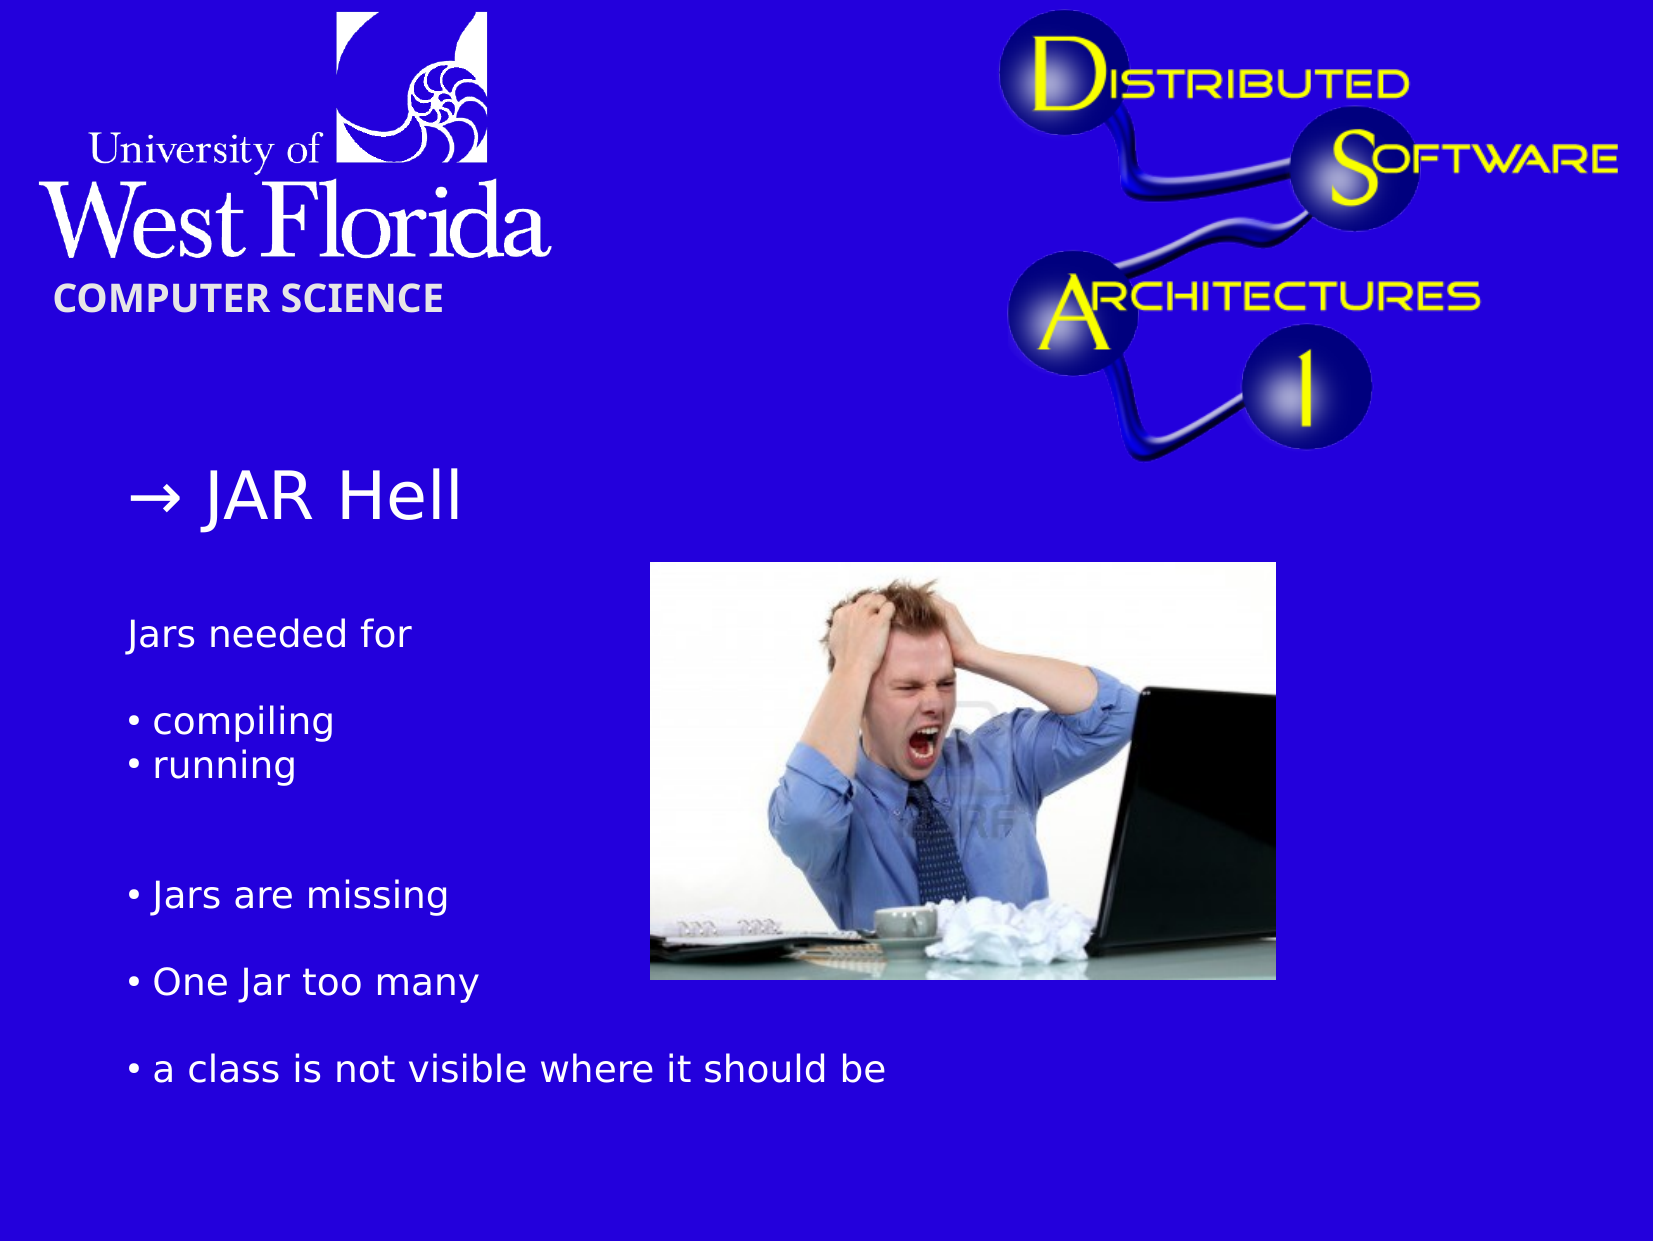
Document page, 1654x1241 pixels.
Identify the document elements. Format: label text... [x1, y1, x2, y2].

picture [910, 0, 1653, 506]
picture [37, 0, 559, 262]
text_box → JAR Hell Jars needed for compiling running Jars are missing One Jar too many a class is not visible where it should be [112, 450, 1426, 1187]
picture [650, 562, 1276, 980]
text_box COMPUTER SCIENCE [37, 262, 563, 325]
